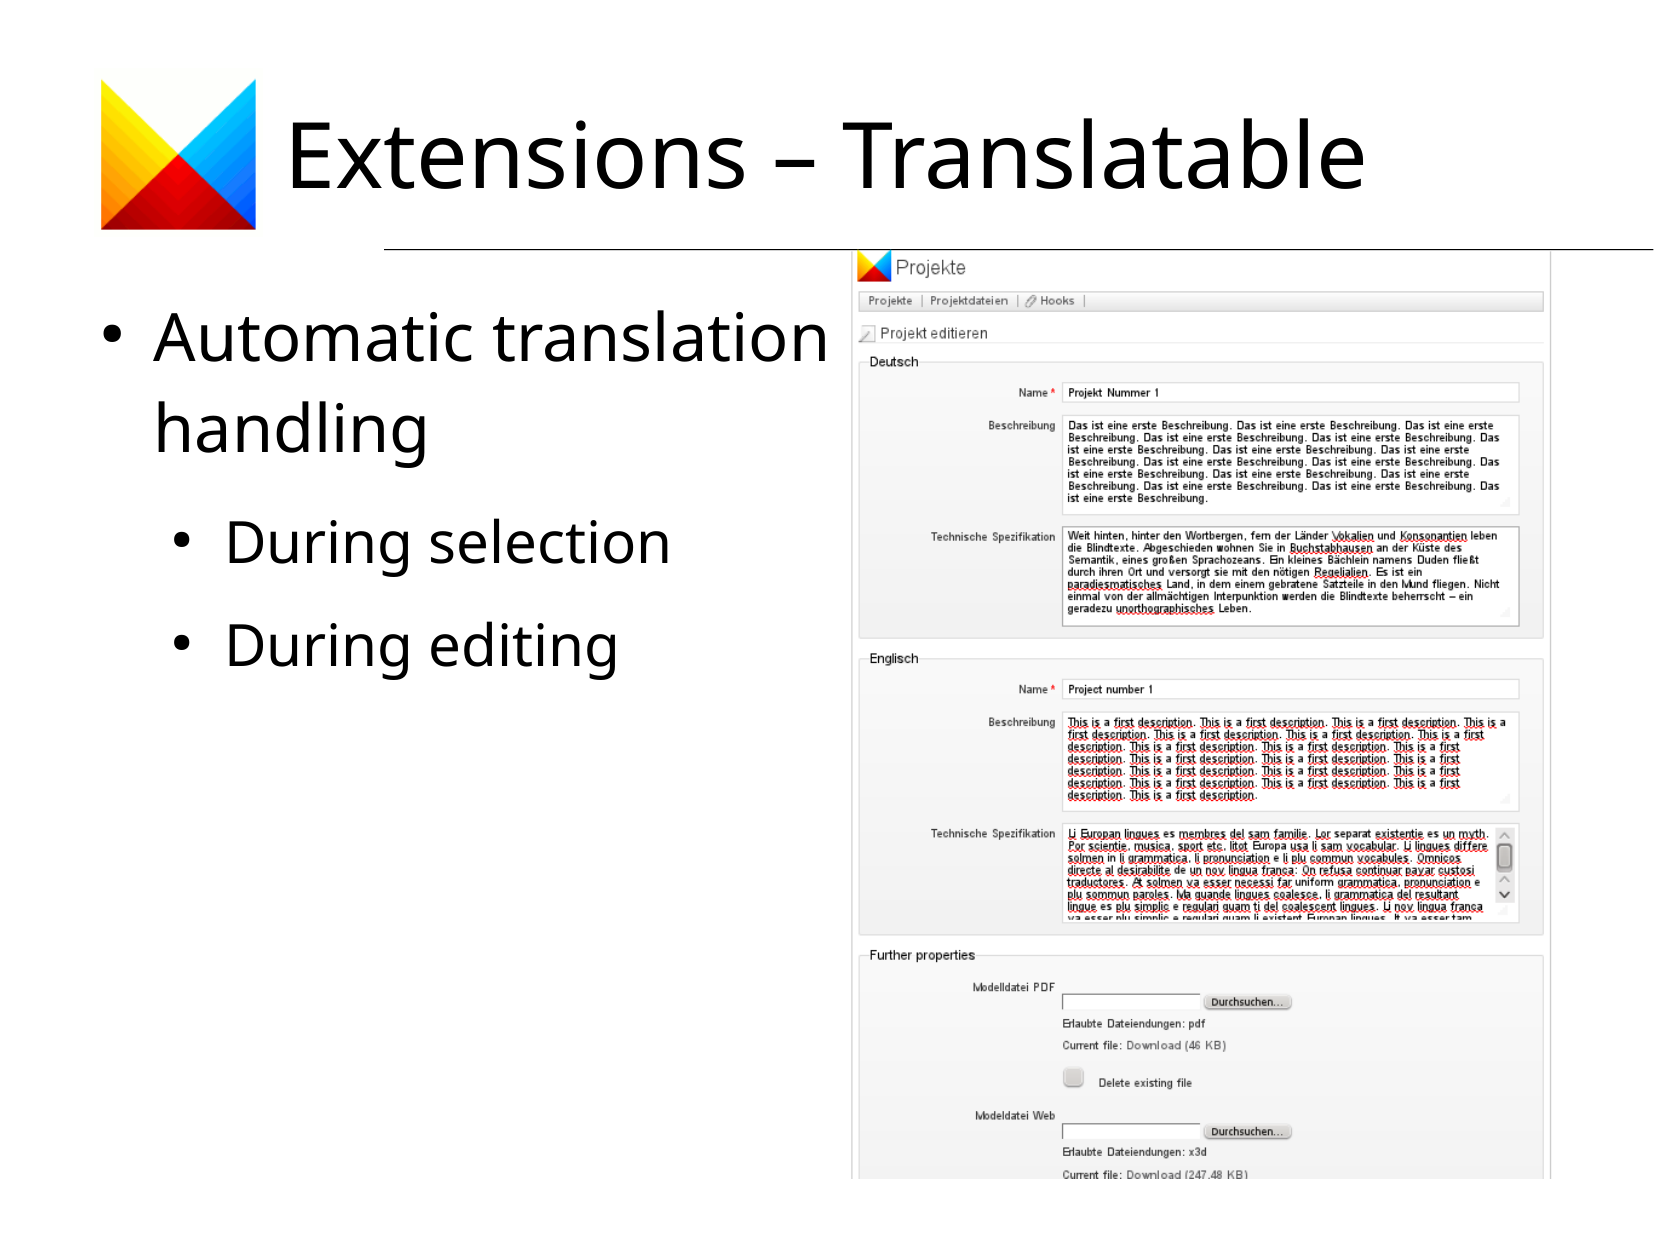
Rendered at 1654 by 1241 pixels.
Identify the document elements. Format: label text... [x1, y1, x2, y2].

picture [384, 249, 1654, 1179]
list Automatic translation handling During selection During editing [82, 290, 1571, 1109]
title Extensions – Translatable [82, 49, 1571, 257]
